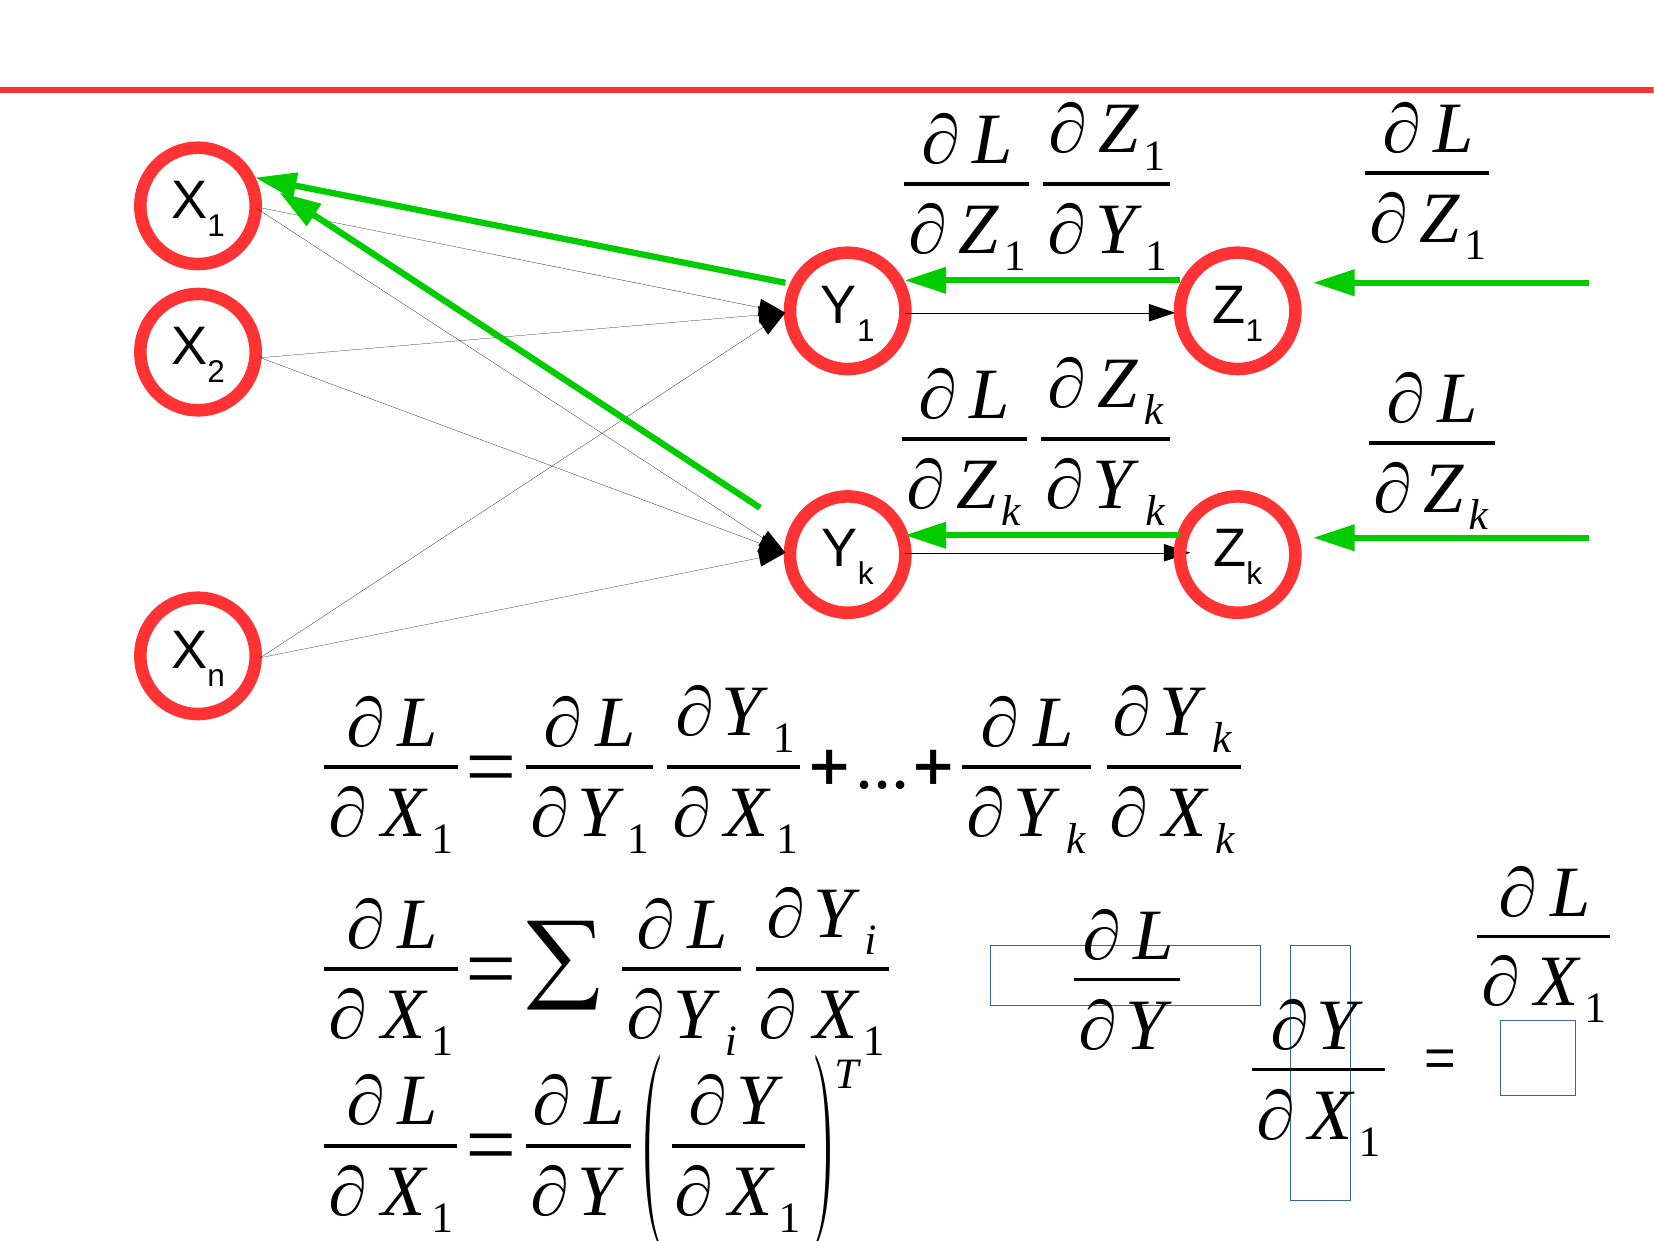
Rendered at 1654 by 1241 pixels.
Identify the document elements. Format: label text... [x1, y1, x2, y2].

chart [1355, 87, 1499, 270]
text_box X1 [140, 147, 256, 265]
text_box = [1410, 1020, 1471, 1096]
chart [892, 342, 1181, 536]
chart [1065, 894, 1190, 1066]
text_box Y1 [789, 252, 906, 370]
chart [1467, 850, 1621, 1033]
text_box Xn [140, 597, 256, 715]
chart [1501, 1021, 1575, 1033]
chart [1360, 357, 1505, 535]
chart [1242, 984, 1395, 1166]
text_box Z1 [1179, 252, 1296, 370]
text_box Zk [1179, 496, 1296, 613]
chart [315, 670, 1250, 864]
text_box Yk [789, 496, 906, 613]
chart [315, 872, 898, 1241]
chart [895, 87, 1181, 281]
text_box X2 [140, 293, 256, 411]
